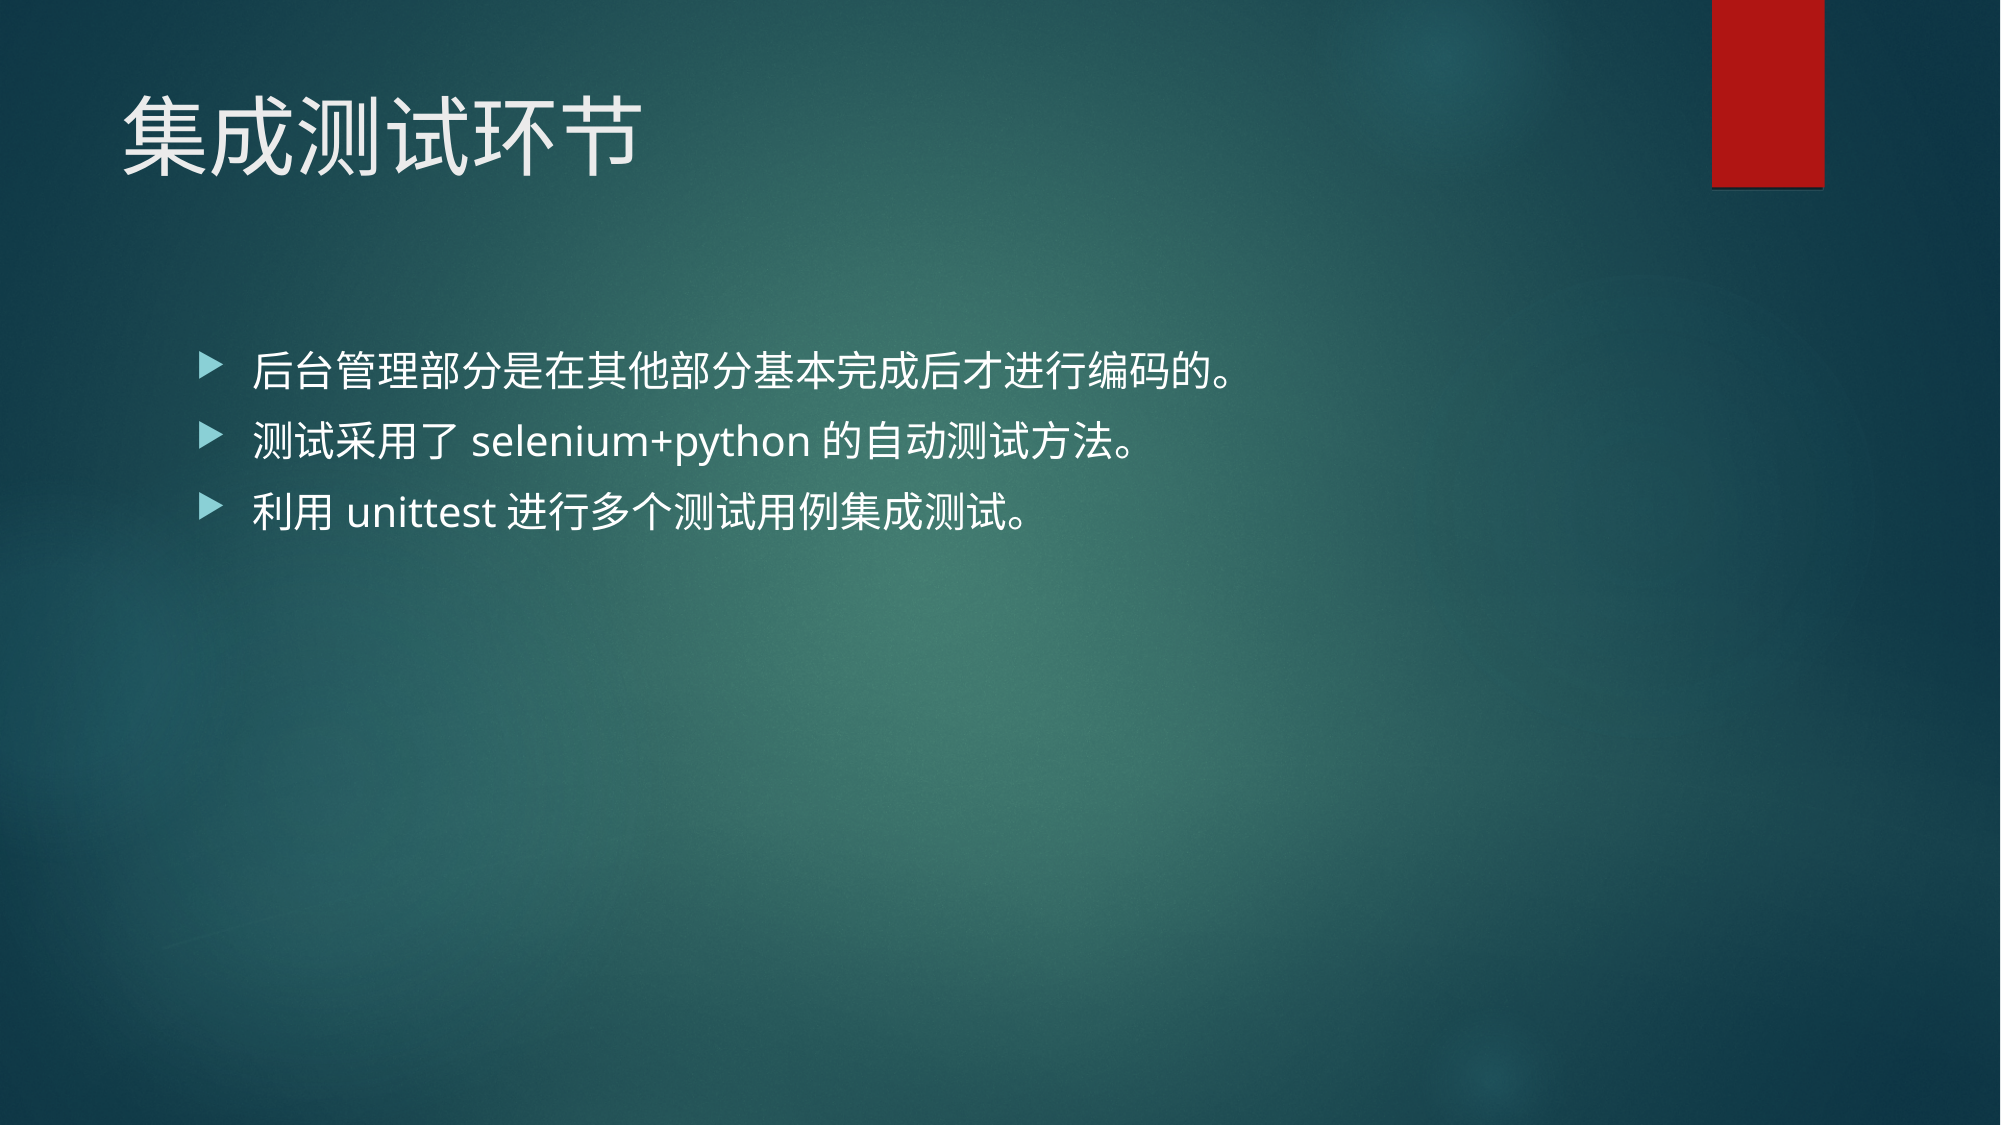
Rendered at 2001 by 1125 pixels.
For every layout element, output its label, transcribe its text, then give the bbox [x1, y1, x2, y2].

title 集成测试环节 [106, 74, 1649, 304]
list 后台管理部分是在其他部分基本完成后才进行编码的。 测试采用了selenium+python的自动测试方法。 利用unittest进行多个测试用例集成测试。 [181, 336, 1649, 1025]
picture [0, 0, 2001, 1125]
